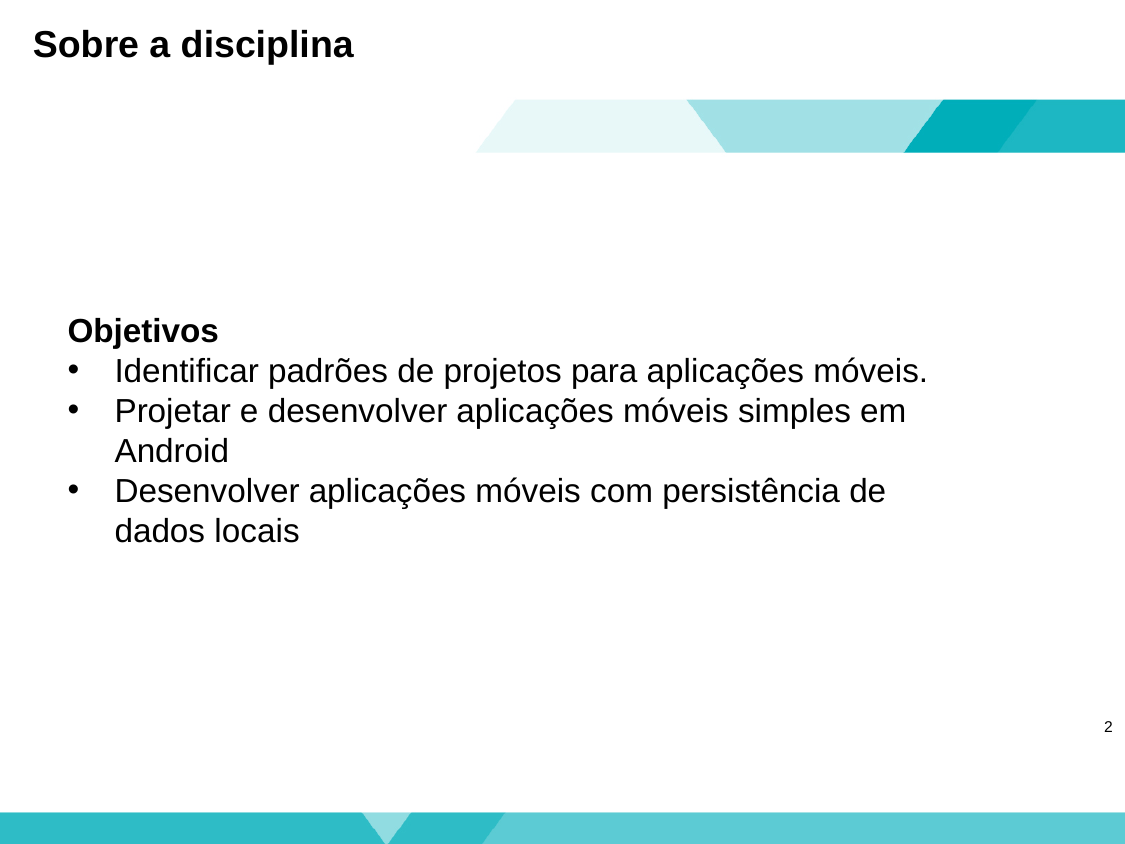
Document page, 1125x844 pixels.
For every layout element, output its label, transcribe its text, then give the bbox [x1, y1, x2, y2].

slide_number <número> [1069, 715, 1125, 739]
title Sobre a disciplina [18, 18, 447, 88]
picture [0, 0, 1125, 844]
text_box Objetivos Identificar padrões de projetos para aplicações móveis. Projetar e desenvolver aplicações móveis simples em Android Desenvolver aplicações móveis com persistência de dados locais [52, 302, 997, 557]
